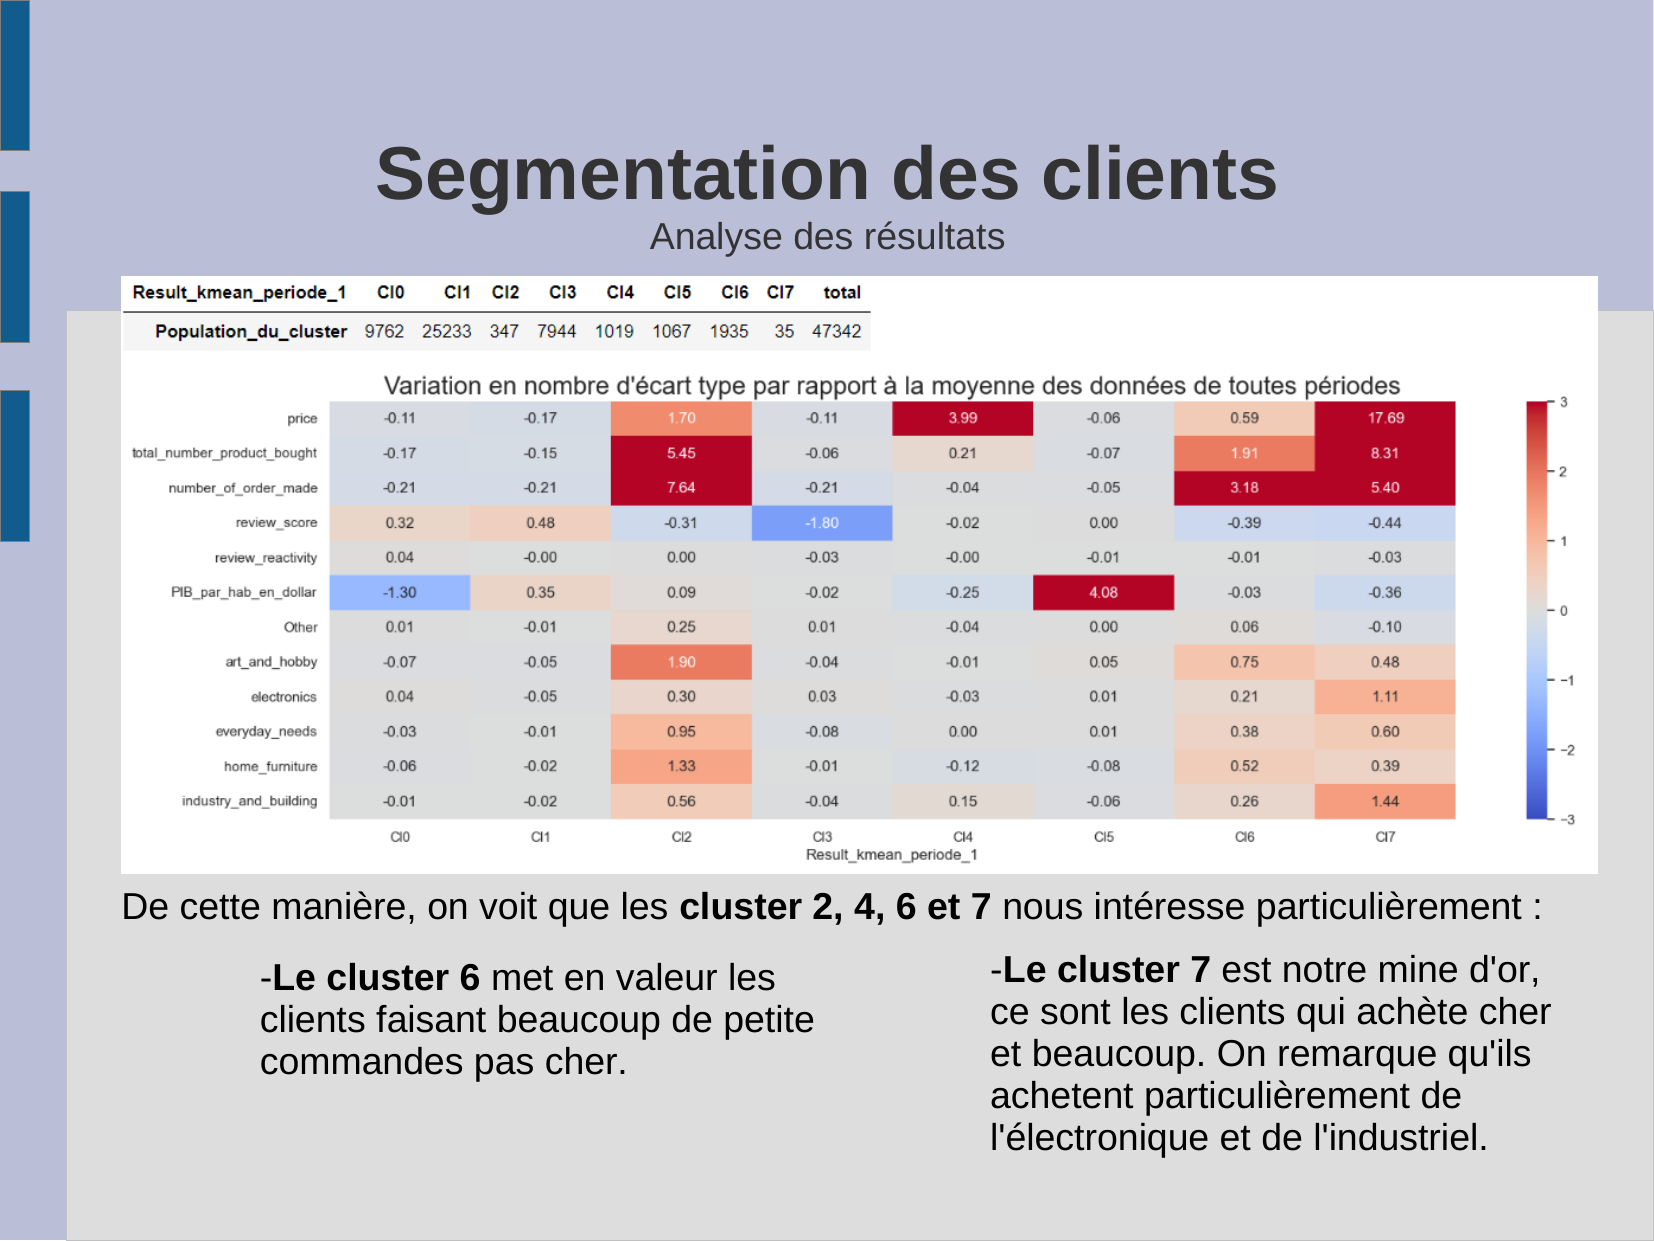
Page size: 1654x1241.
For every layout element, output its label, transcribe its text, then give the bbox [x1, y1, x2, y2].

text_box De cette manière, on voit que les cluster 2, 4, 6 et 7 nous intéresse particulièrement : [121, 885, 1607, 930]
title Segmentation des clients Analyse des résultats [121, 91, 1534, 276]
text_box -Le cluster 7 est notre mine d'or, ce sont les clients qui achète cher et beaucoup. On remarque qu'ils achetent particulièrement de l'électronique et de l'industriel. [990, 948, 1560, 1201]
text_box -Le cluster 6 met en valeur les clients faisant beaucoup de petite commandes pas cher. [259, 956, 863, 1085]
picture [121, 276, 1598, 875]
